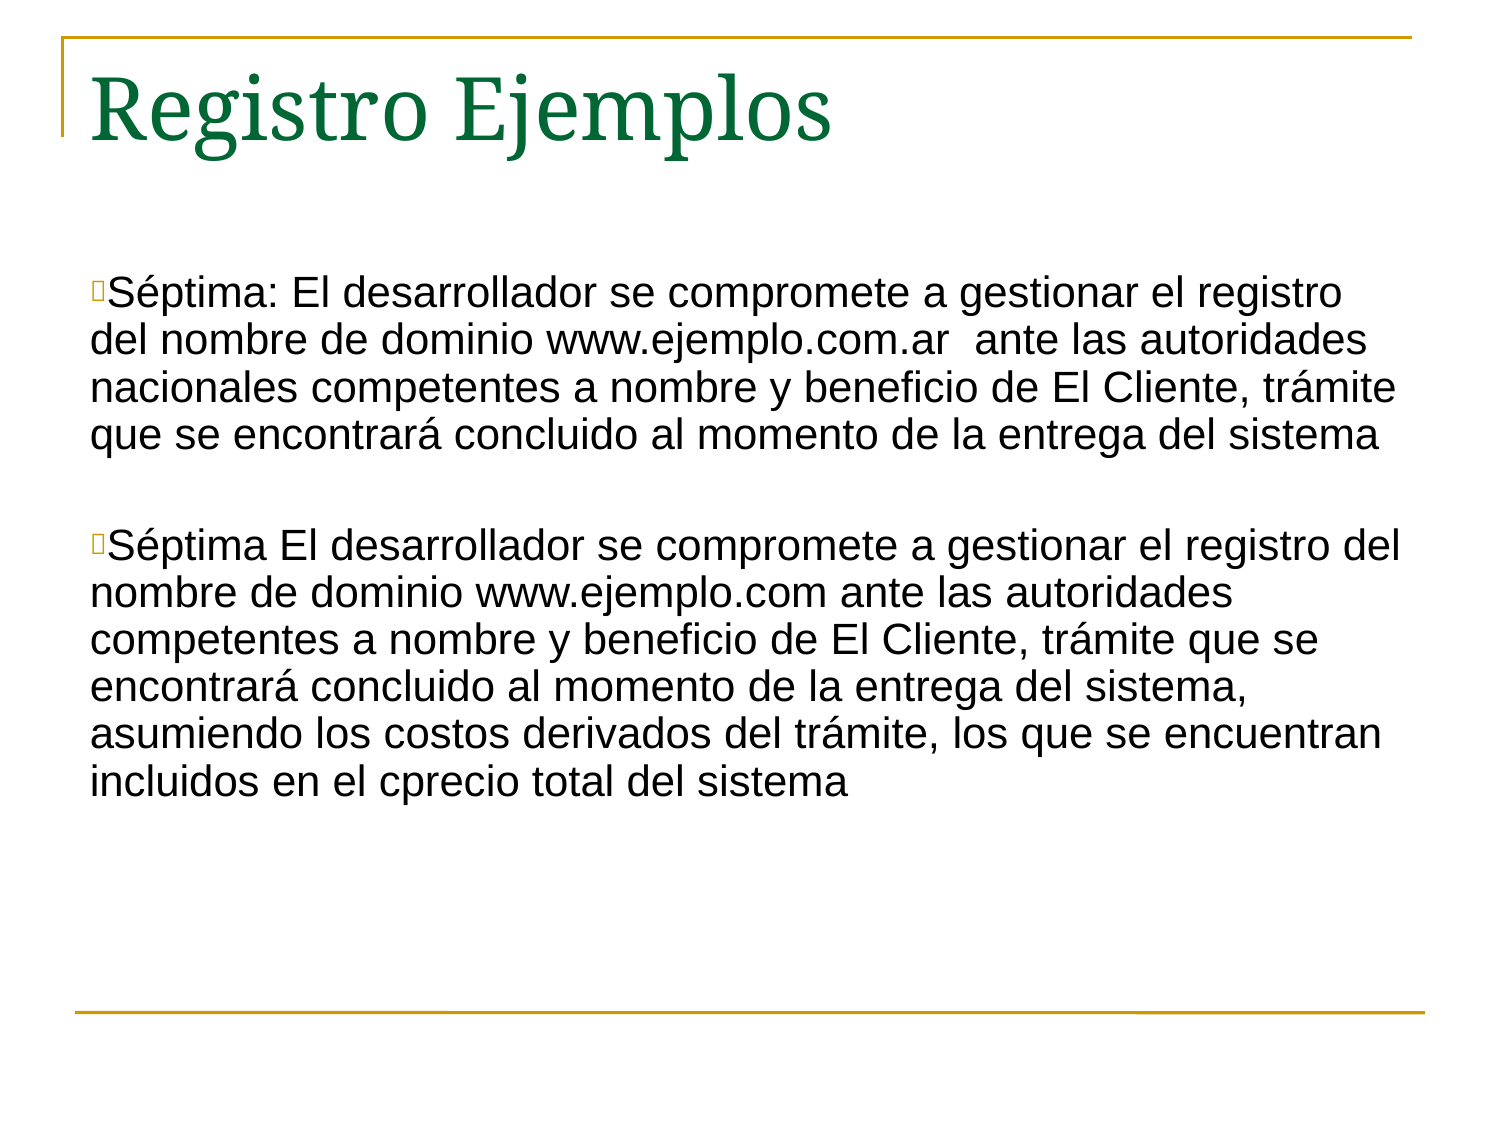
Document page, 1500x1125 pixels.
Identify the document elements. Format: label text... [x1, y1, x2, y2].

title Registro Ejemplos [75, 45, 1425, 233]
list Séptima: El desarrollador se compromete a gestionar el registro del nombre de dominio www.ejemplo.com.ar ante las autoridades nacionales competentes a nombre y beneficio de El Cliente, trámite que se encontrará concluido al momento de la entrega del sistema Séptima El desarrollador se compromete a gestionar el registro del nombre de dominio www.ejemplo.com ante las autoridades competentes a nombre y beneficio de El Cliente, trámite que se encontrará concluido al momento de la entrega del sistema, asumiendo los costos derivados del trámite, los que se encuentran incluidos en el cprecio total del sistema [75, 262, 1425, 1006]
